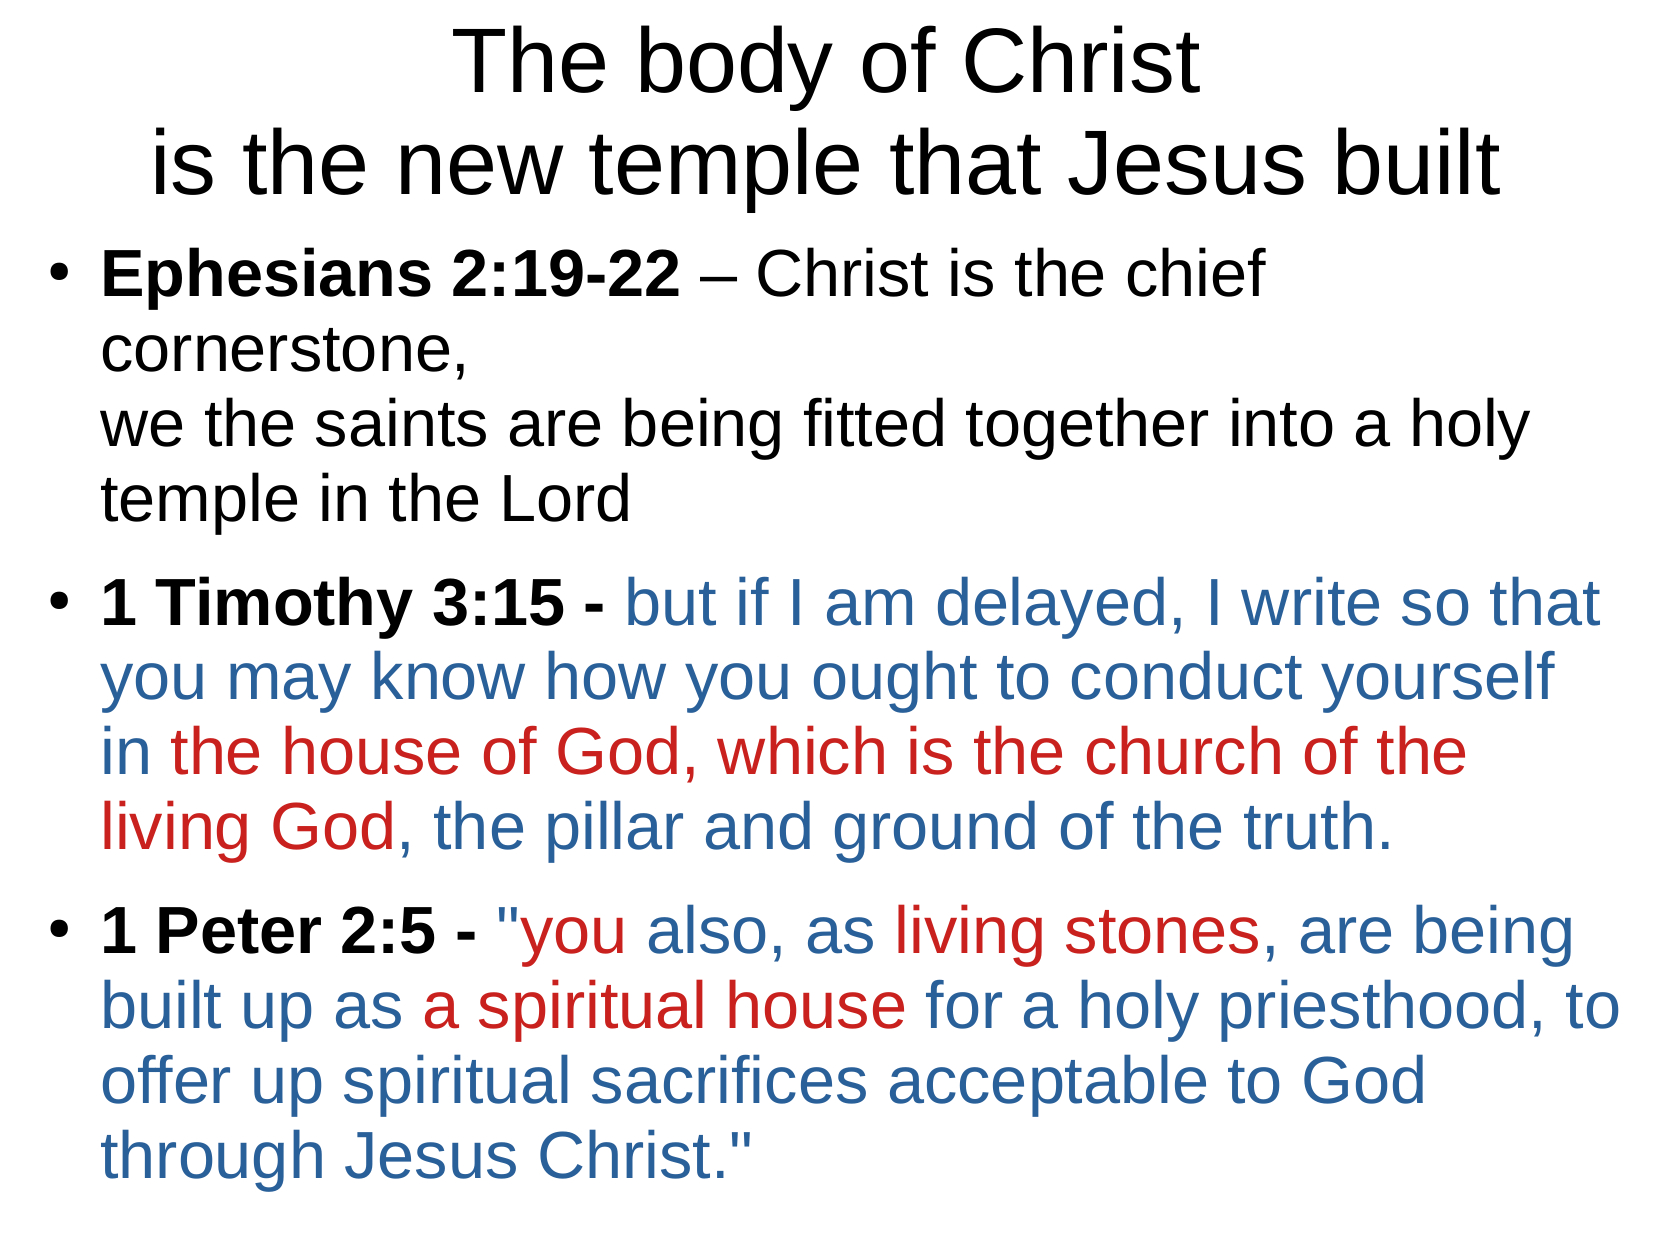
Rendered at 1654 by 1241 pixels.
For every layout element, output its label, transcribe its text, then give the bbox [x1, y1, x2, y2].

title The body of Christ is the new temple that Jesus built [82, 8, 1571, 216]
list Ephesians 2:19-22 – Christ is the chief cornerstone, we the saints are being fitted together into a holy temple in the Lord 1 Timothy 3:15 - but if I am delayed, I write so that you may know how you ought to conduct yourself in the house of God, which is the church of the living God, the pillar and ground of the truth. 1 Peter 2:5 - "you also, as living stones, are being built up as a spiritual house for a holy priesthood, to offer up spiritual sacrifices acceptable to God through Jesus Christ." [29, 236, 1625, 1193]
